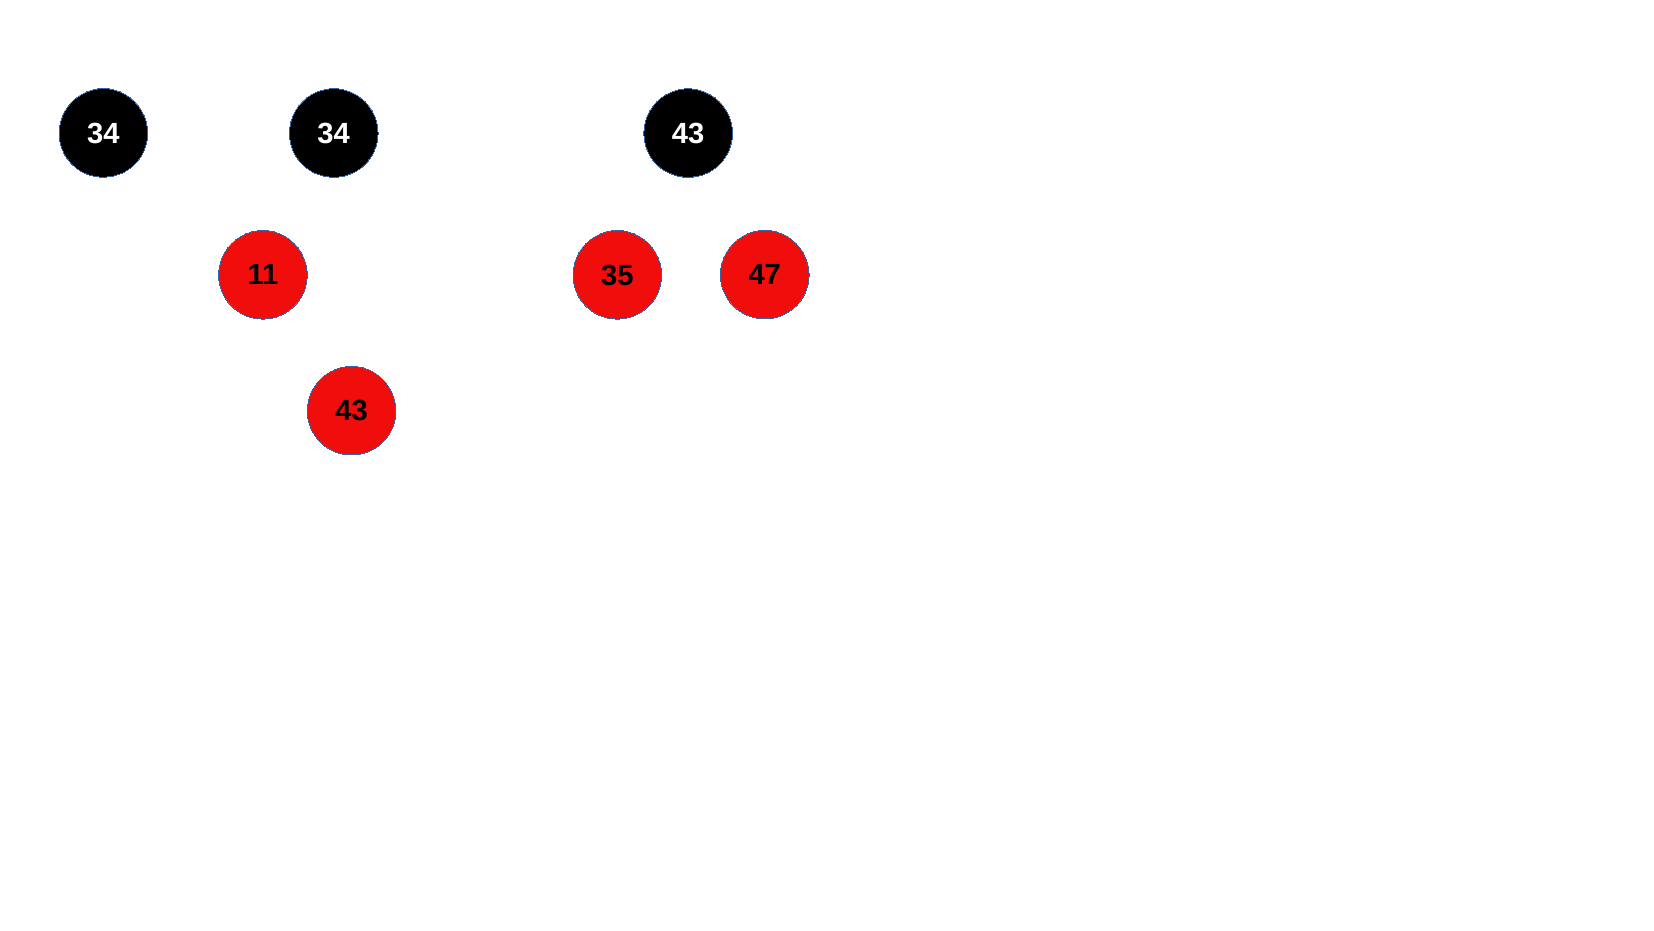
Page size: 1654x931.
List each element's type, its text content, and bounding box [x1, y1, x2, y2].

text_box 43 [643, 88, 733, 178]
text_box 35 [573, 230, 662, 320]
text_box 43 [307, 366, 396, 455]
text_box 47 [720, 230, 810, 319]
text_box 11 [218, 230, 308, 320]
text_box 34 [289, 88, 379, 178]
text_box 34 [59, 88, 148, 178]
